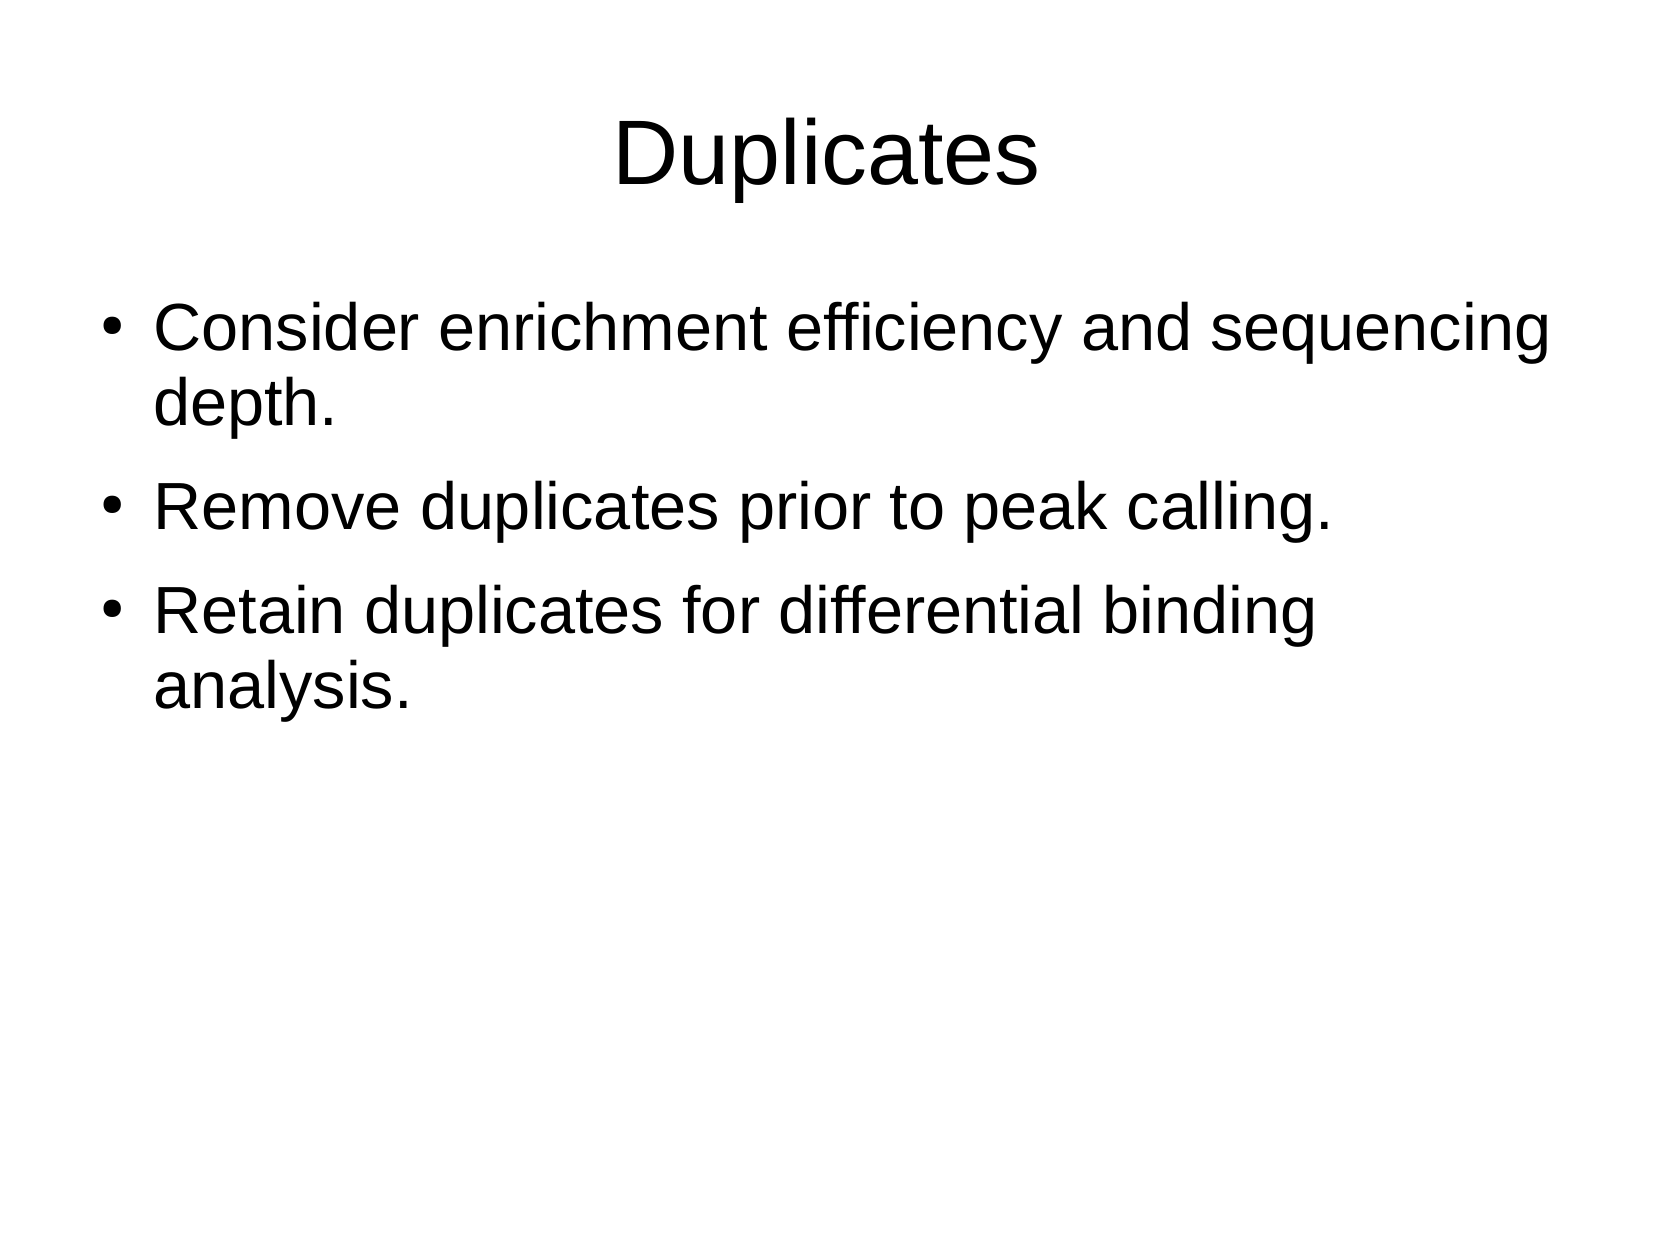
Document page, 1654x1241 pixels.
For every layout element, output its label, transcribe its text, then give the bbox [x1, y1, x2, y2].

list Consider enrichment efficiency and sequencing depth. Remove duplicates prior to peak calling. Retain duplicates for differential binding analysis. [82, 290, 1571, 1109]
title Duplicates [82, 49, 1571, 257]
